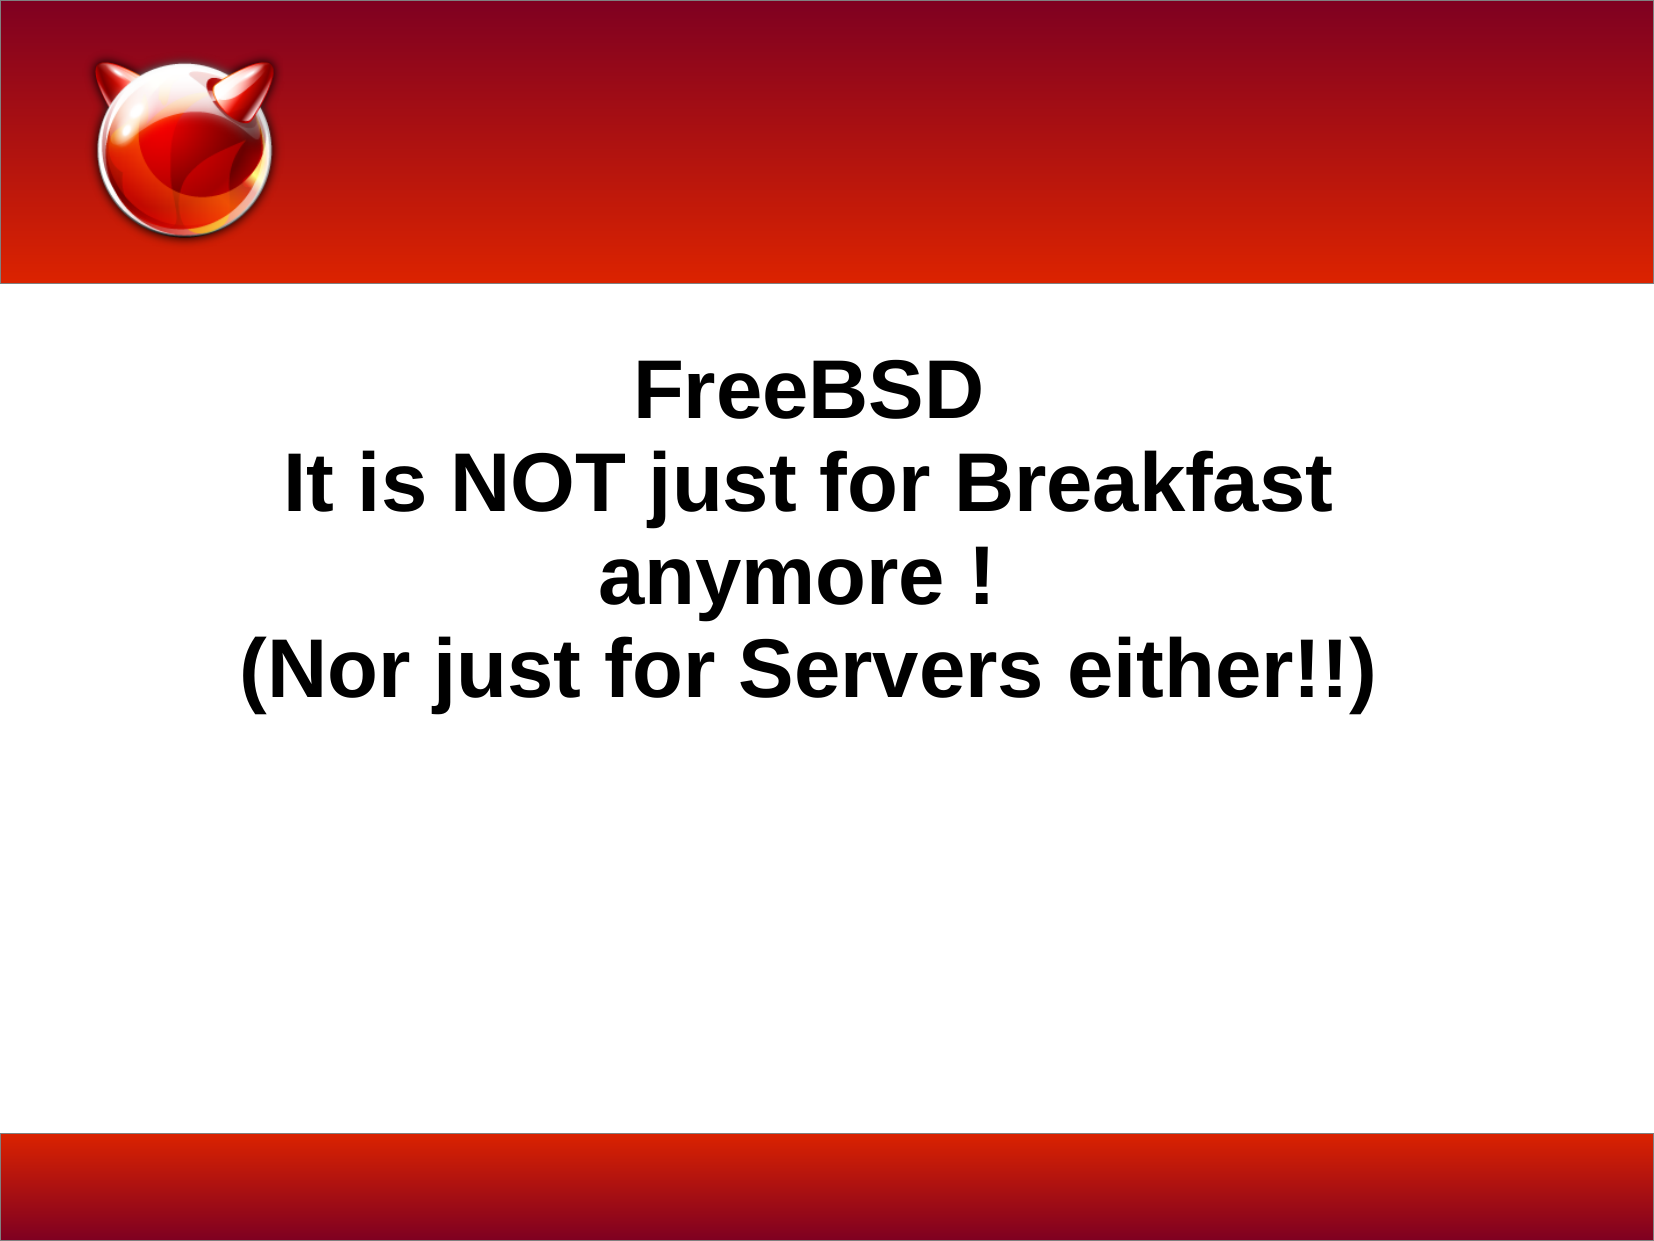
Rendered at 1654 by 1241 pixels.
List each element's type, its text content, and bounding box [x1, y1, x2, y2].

subtitle FreeBSD It is NOT just for Breakfast anymore ! (Nor just for Servers either!!) [82, 49, 1536, 1010]
